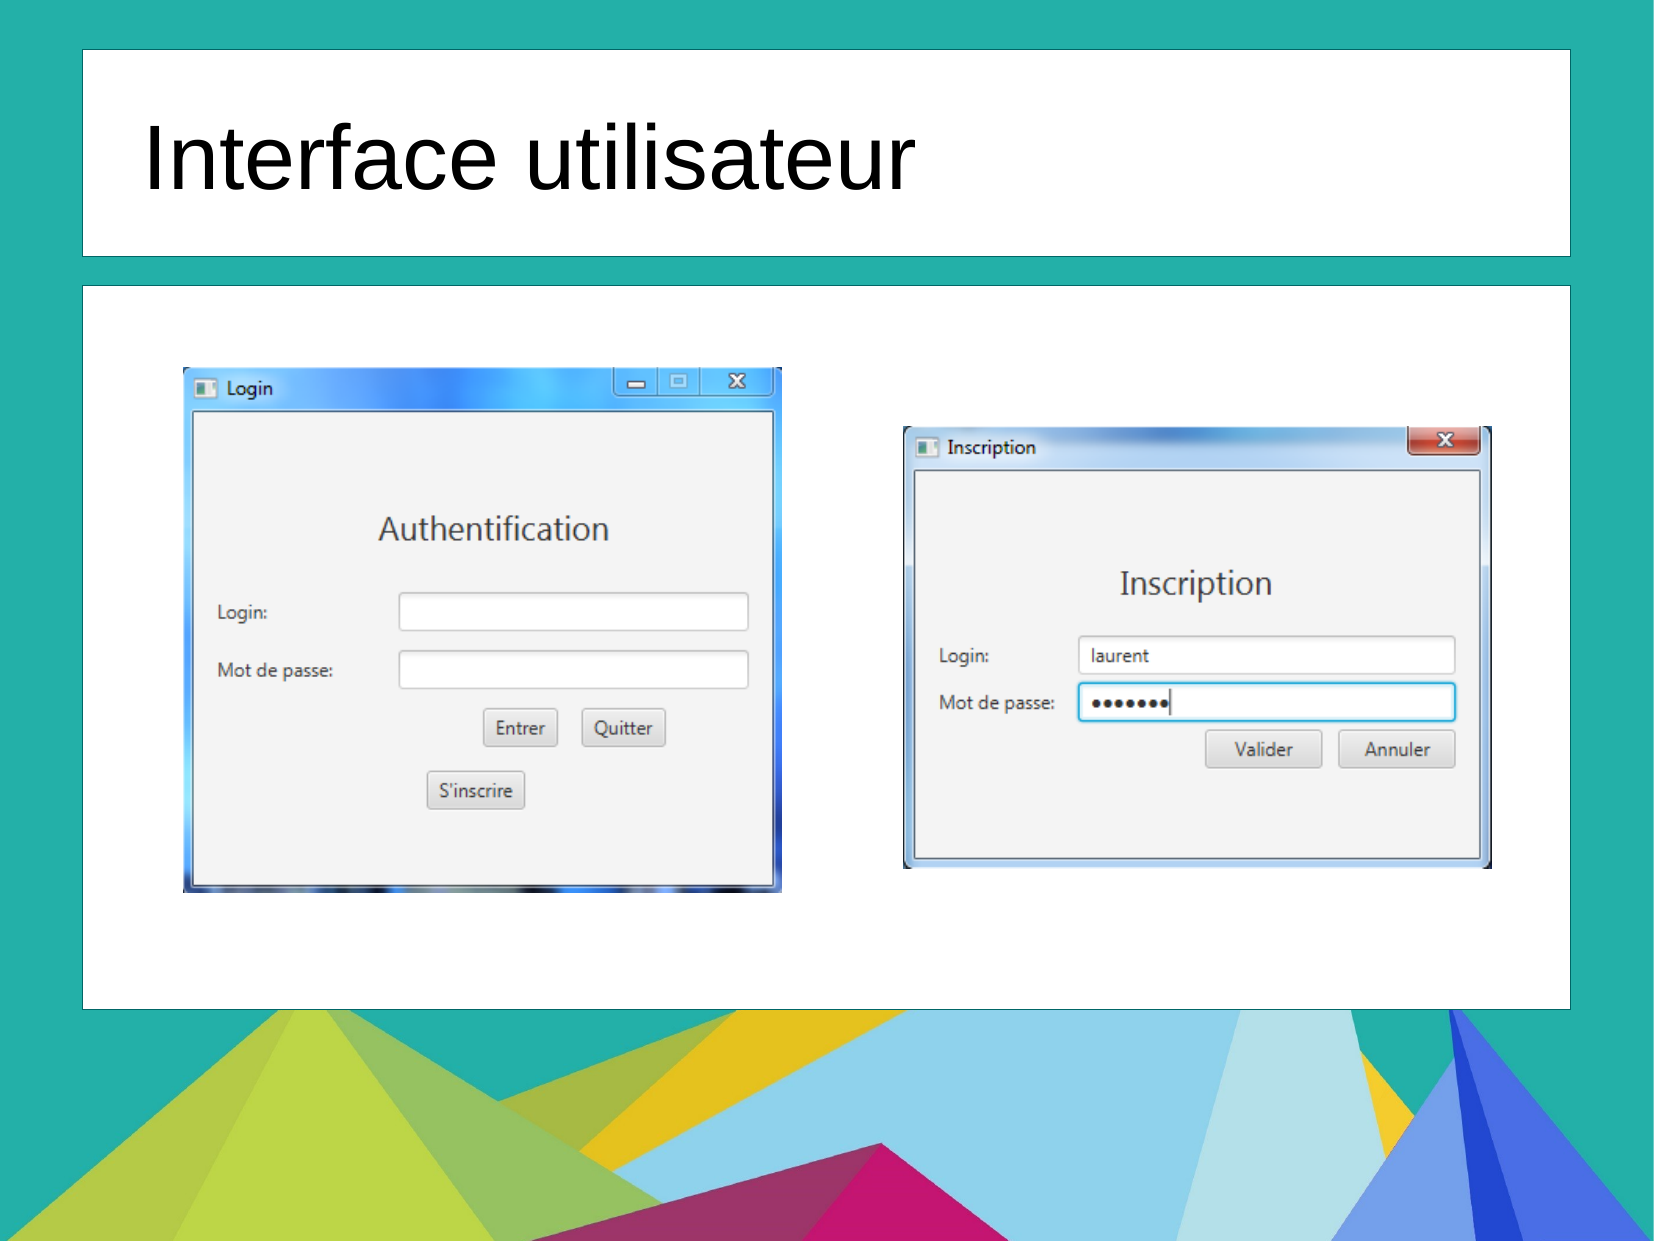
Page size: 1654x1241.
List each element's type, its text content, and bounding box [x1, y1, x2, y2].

title Interface utilisateur [82, 49, 1571, 257]
text_box [82, 285, 1571, 290]
picture [0, 0, 1654, 1241]
subtitle [82, 290, 1571, 1010]
